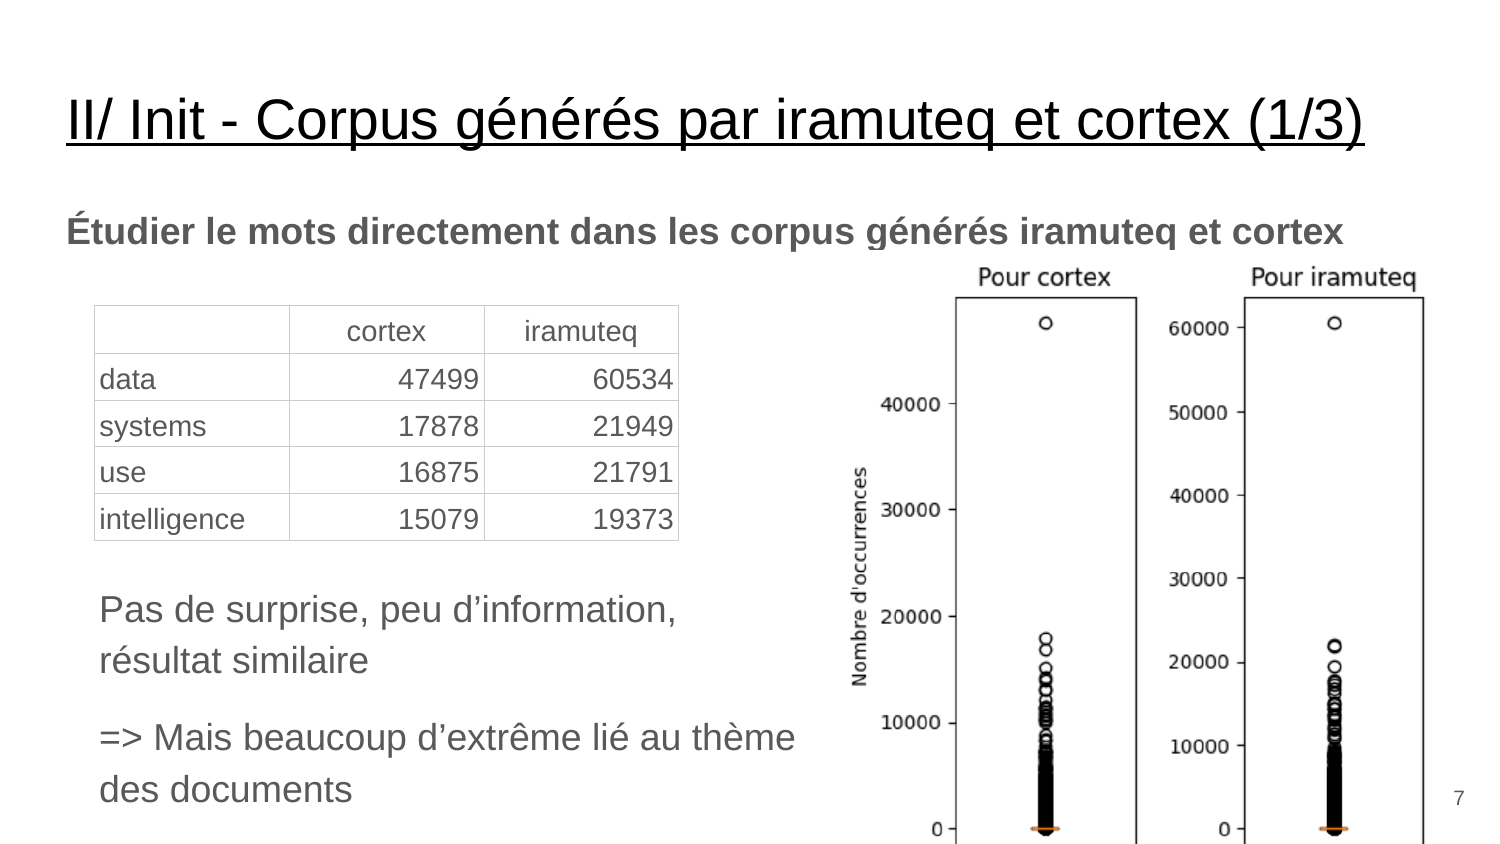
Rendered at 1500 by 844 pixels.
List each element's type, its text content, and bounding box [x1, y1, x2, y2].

text_box Pas de surprise, peu d’information, résultat similaire => Mais beaucoup d’extrême lié au thème des documents [84, 562, 824, 825]
table_cell 15079 [290, 494, 484, 540]
table_cell intelligence [95, 494, 289, 540]
picture [849, 250, 1434, 844]
table_header iramuteq [485, 306, 678, 353]
table_cell 16875 [290, 447, 484, 493]
table_header cortex [290, 306, 484, 353]
title II/ Init - Corpus générés par iramuteq et cortex (1/3) [51, 72, 1449, 167]
table_cell 21791 [485, 447, 678, 493]
table_cell 17878 [290, 401, 484, 446]
table_header [95, 306, 289, 353]
slide_number <number> [1389, 764, 1480, 830]
table_cell 47499 [290, 354, 484, 400]
table_cell use [95, 447, 289, 493]
table_cell data [95, 354, 289, 400]
table_cell systems [95, 401, 289, 446]
table_cell 21949 [485, 401, 678, 446]
list Étudier le mots directement dans les corpus générés iramuteq et cortex [51, 189, 1449, 283]
table_cell 19373 [485, 494, 678, 540]
table_cell 60534 [485, 354, 678, 400]
